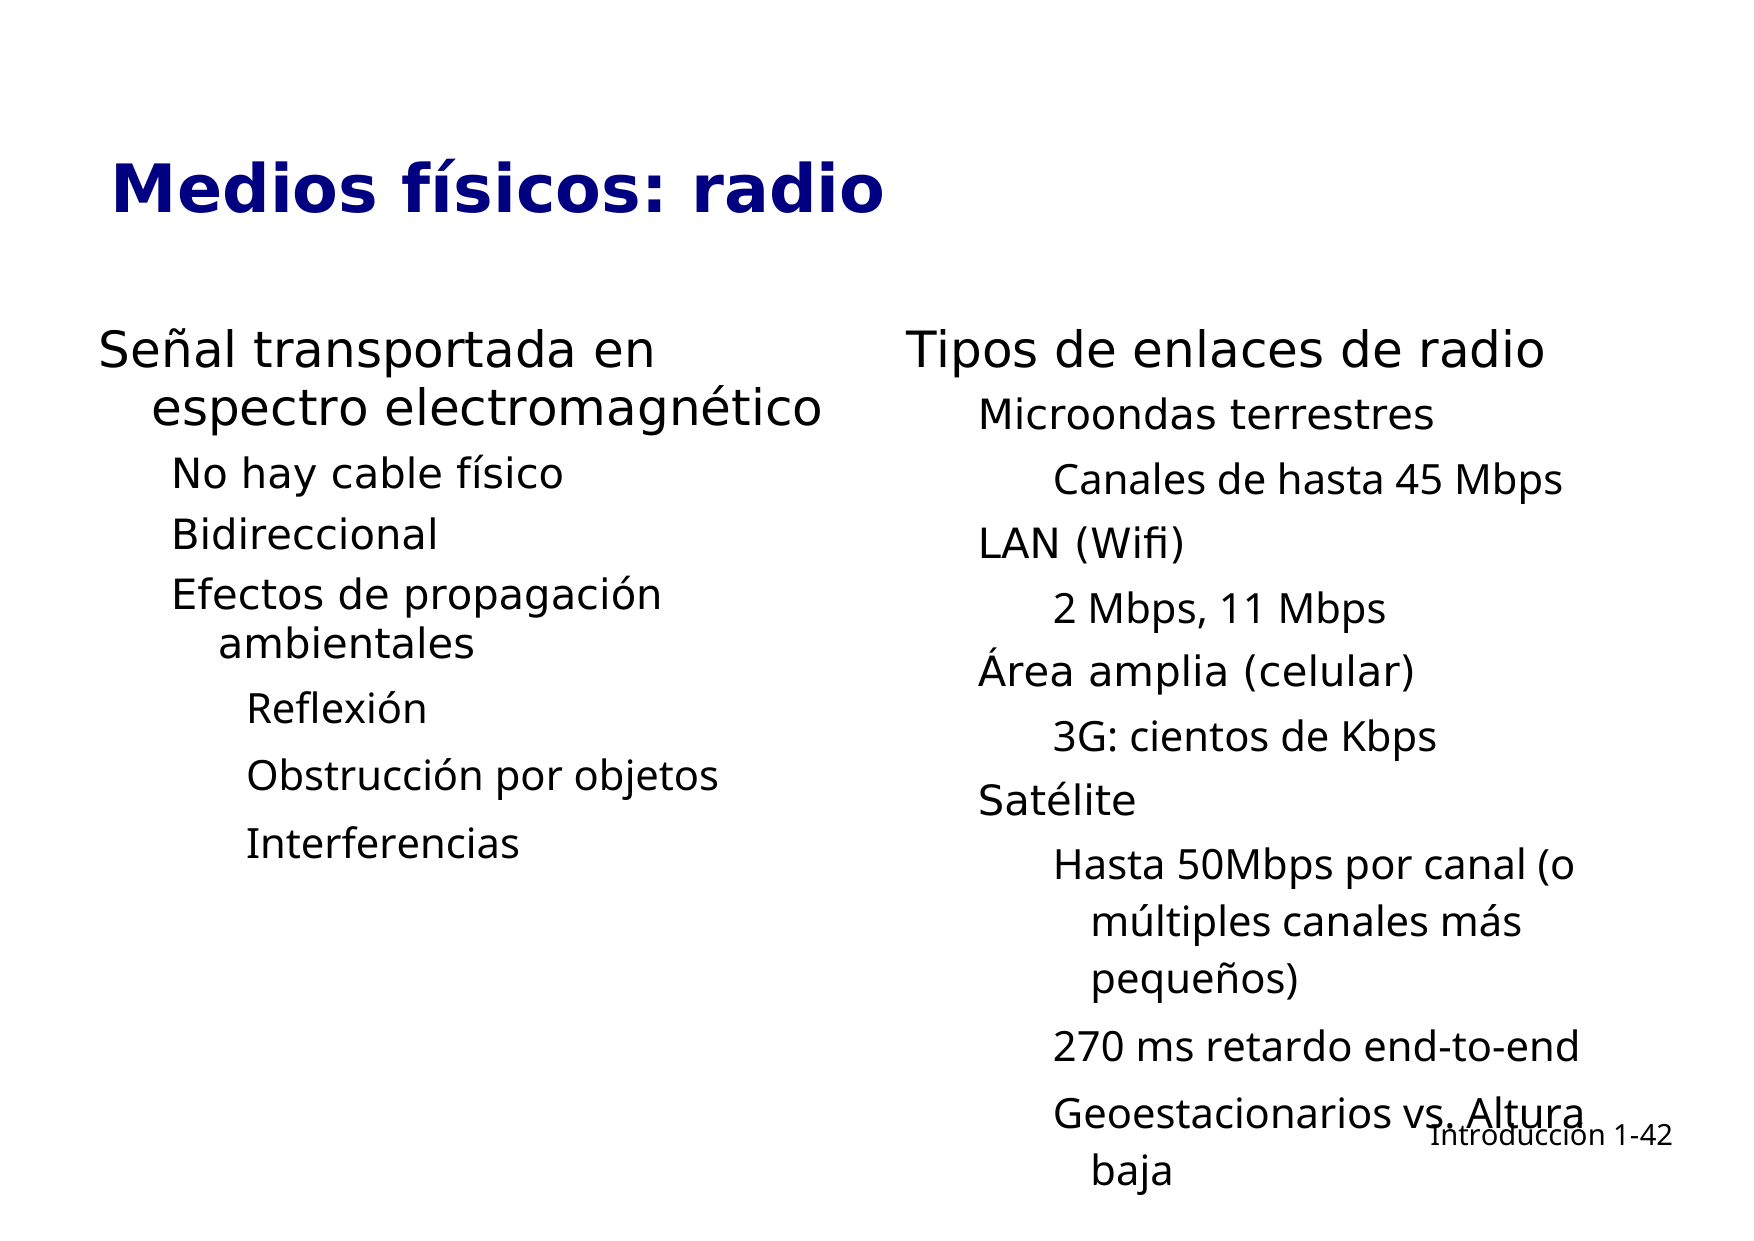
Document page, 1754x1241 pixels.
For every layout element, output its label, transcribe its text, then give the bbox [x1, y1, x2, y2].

list Tipos de enlaces de radio Microondas terrestres Canales de hasta 45 Mbps LAN (Wifi) 2 Mbps, 11 Mbps Área amplia (celular) 3G: cientos de Kbps Satélite Hasta 50Mbps por canal (o múltiples canales más pequeños) 270 ms retardo end-to-end Geoestacionarios vs. Altura baja [903, 320, 1672, 1210]
list Señal transportada en espectro electromagnético No hay cable físico Bidireccional Efectos de propagación ambientales Reflexión Obstrucción por objetos Interferencias [96, 320, 865, 1109]
title Medios físicos: radio [96, 74, 1672, 305]
